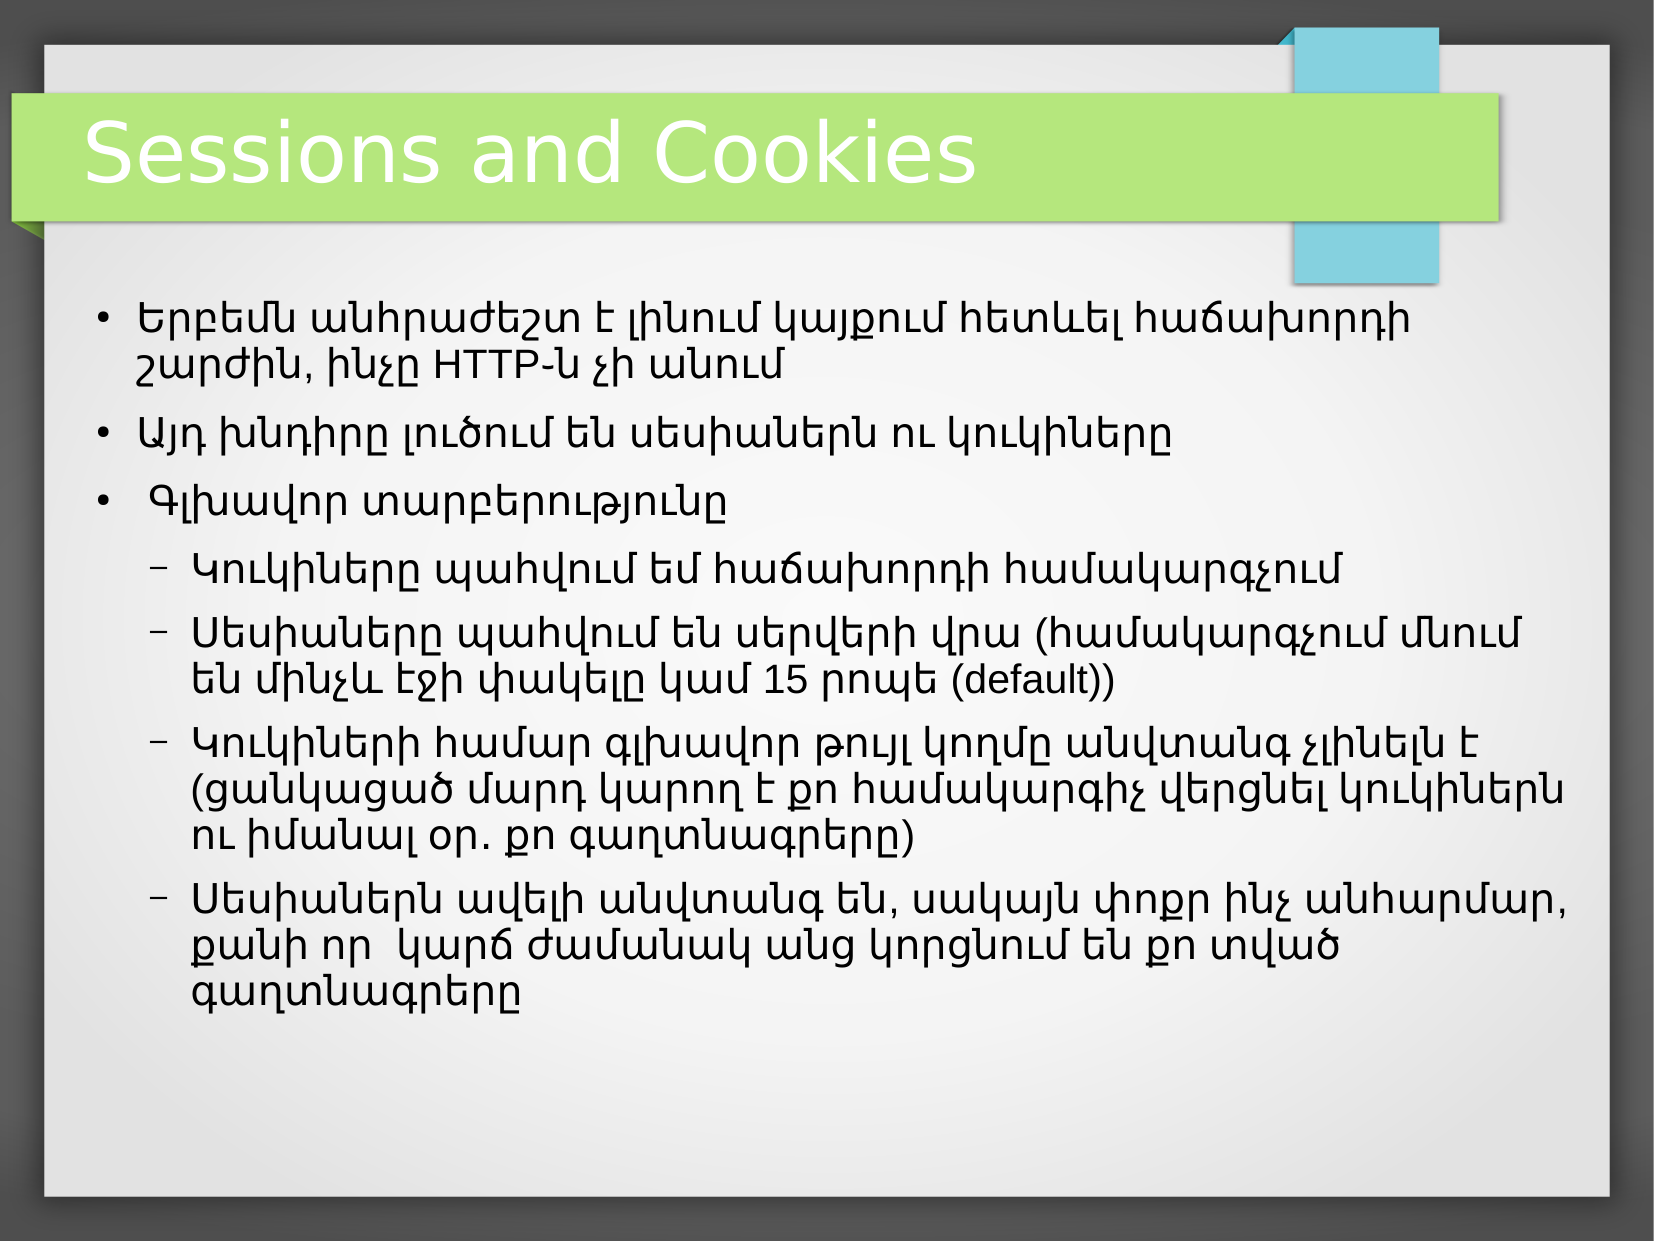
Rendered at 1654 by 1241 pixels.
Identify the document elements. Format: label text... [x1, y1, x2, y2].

picture [0, 0, 1654, 1241]
title Sessions and Cookies [82, 94, 1264, 213]
list Երբեմն անհրաժեշտ է լինում կայքում հետևել հաճախորդի շարժին, ինչը HTTP֊ն չի անում Այդ խնդիրը լուծում են սեսիաներն ու կուկիները Գլխավոր տարբերությունը Կուկիները պահվում եմ հաճախորդի համակարգչում Սեսիաները պահվում են սերվերի վրա (համակարգչում մնում են մինչև էջի փակելը կամ 15 րոպե (default)) Կուկիների համար գլխավոր թույլ կողմը անվտանգ չլինելն է (ցանկացած մարդ կարող է քո համակարգիչ վերցնել կուկիներն ու իմանալ օր․ քո գաղտնագրերը) Սեսիաներն ավելի անվտանգ են, սակայն փոքր ինչ անհարմար, քանի որ կարճ ժամանակ անց կորցնում են քո տված գաղտնագրերը [82, 295, 1571, 1015]
